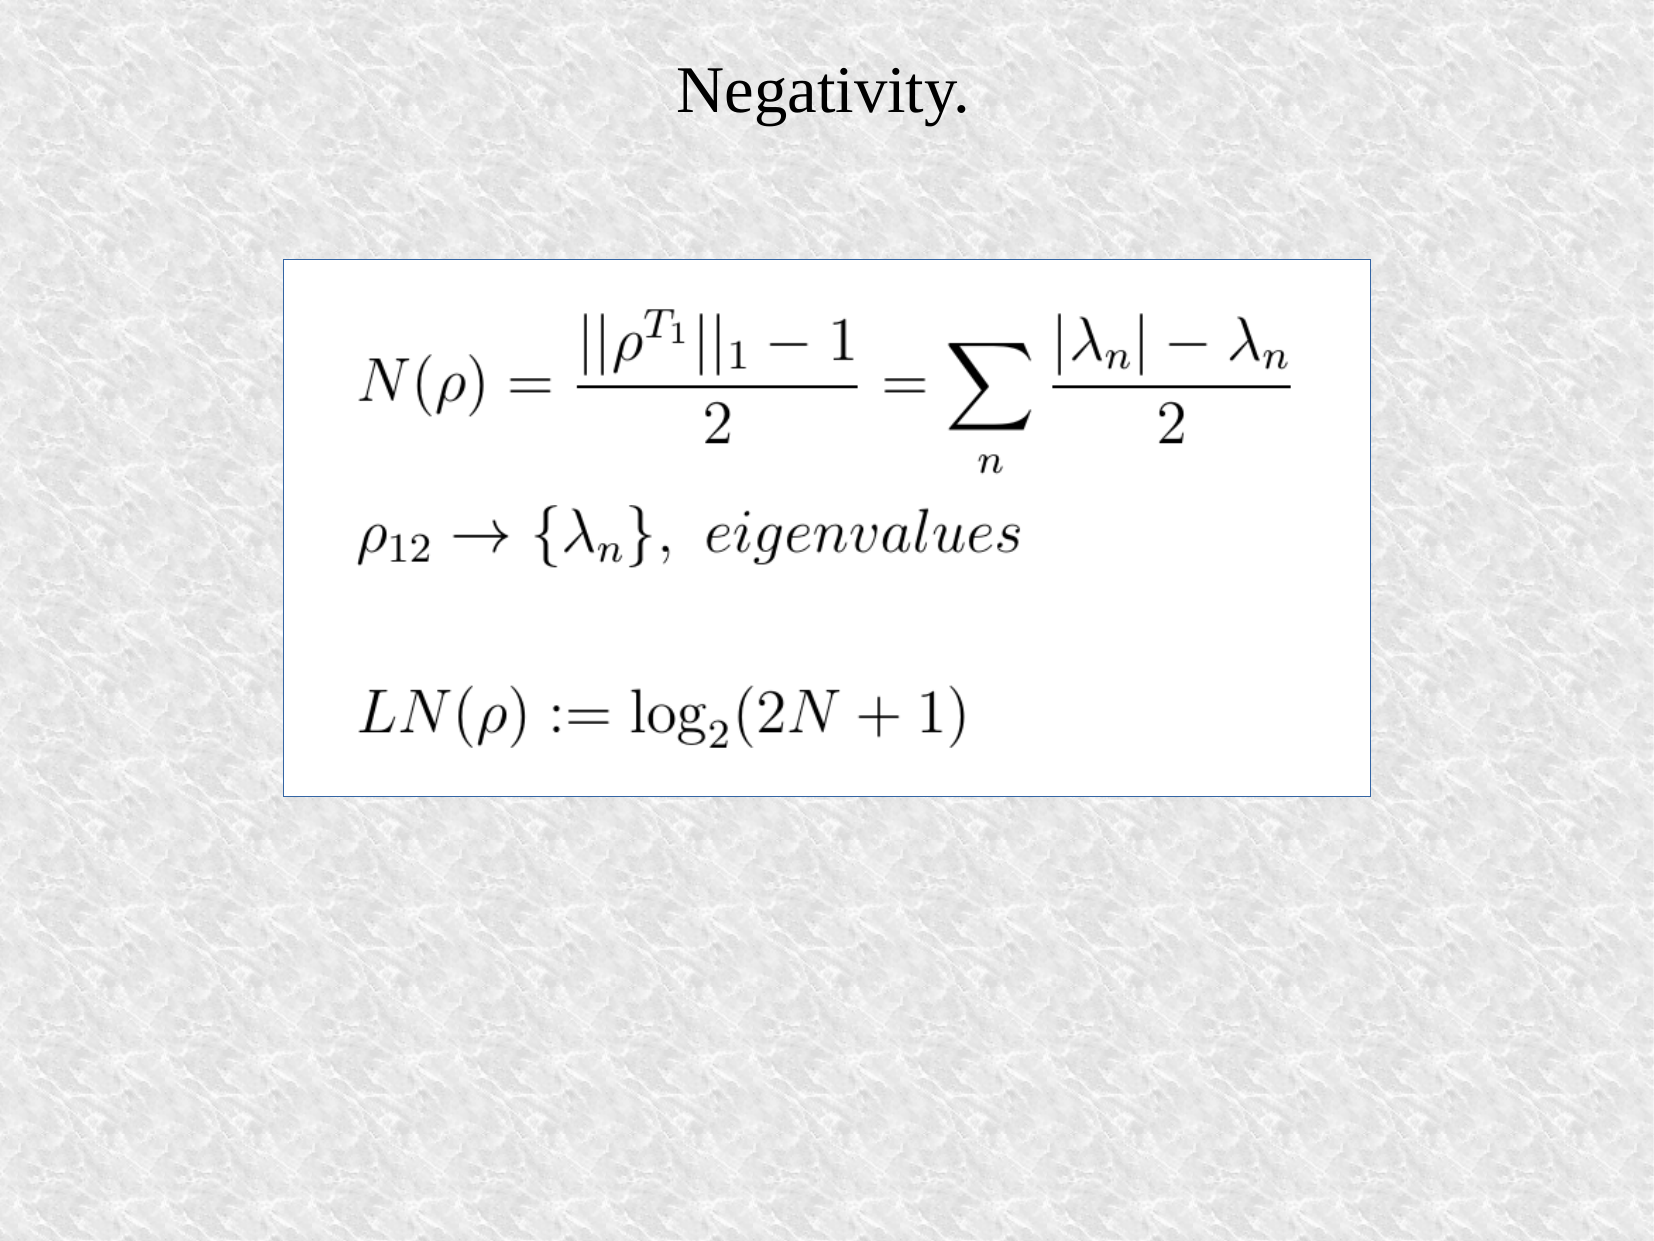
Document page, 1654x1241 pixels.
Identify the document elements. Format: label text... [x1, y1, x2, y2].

picture [0, 0, 1654, 1241]
text_box Negativity. [661, 45, 1016, 166]
